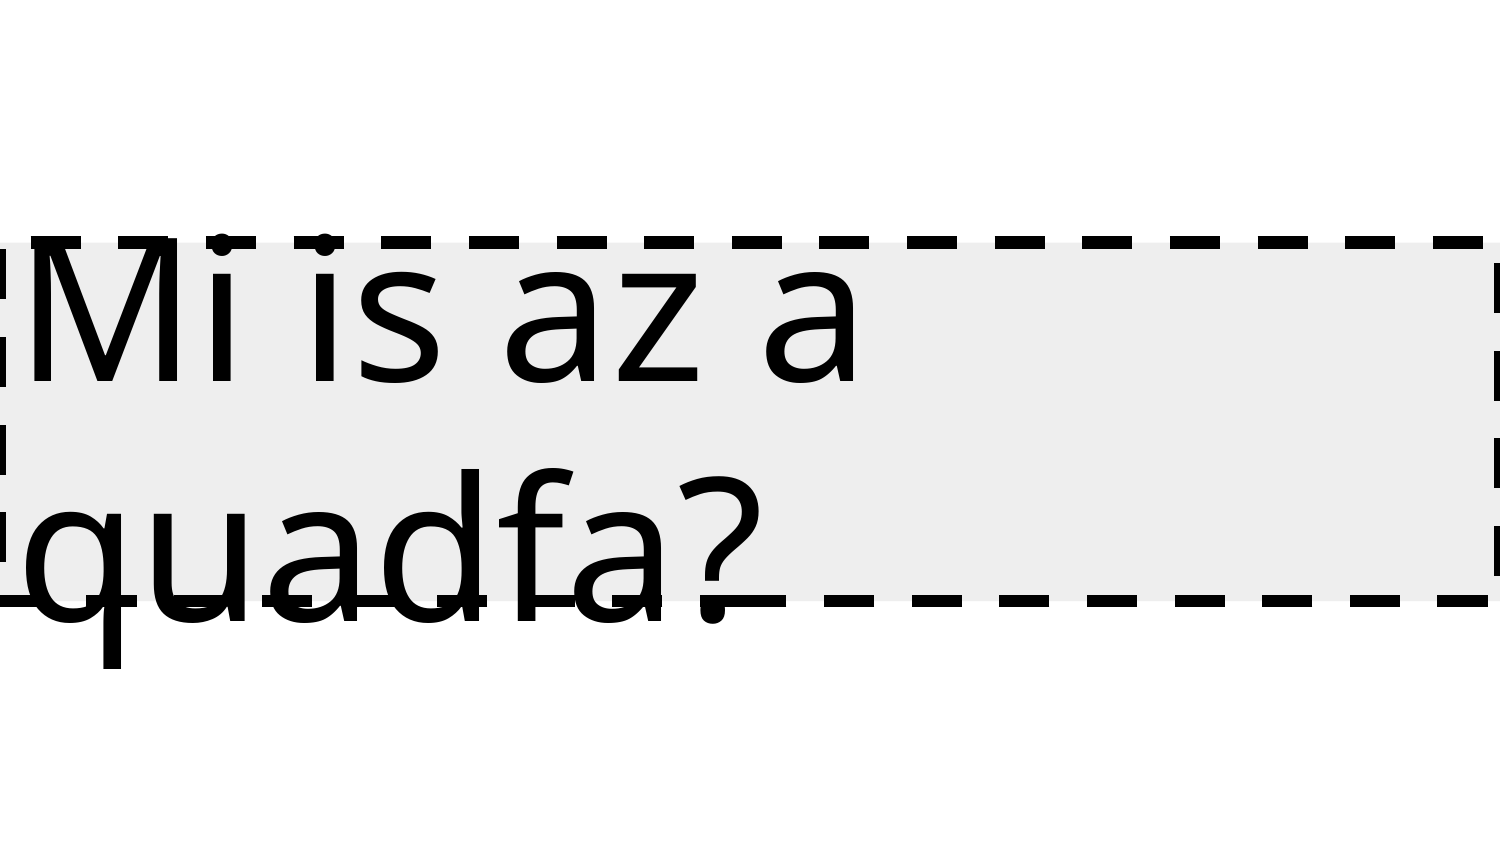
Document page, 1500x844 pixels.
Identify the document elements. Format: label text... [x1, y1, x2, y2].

title Mi is az a quadfa? [0, 242, 1500, 602]
